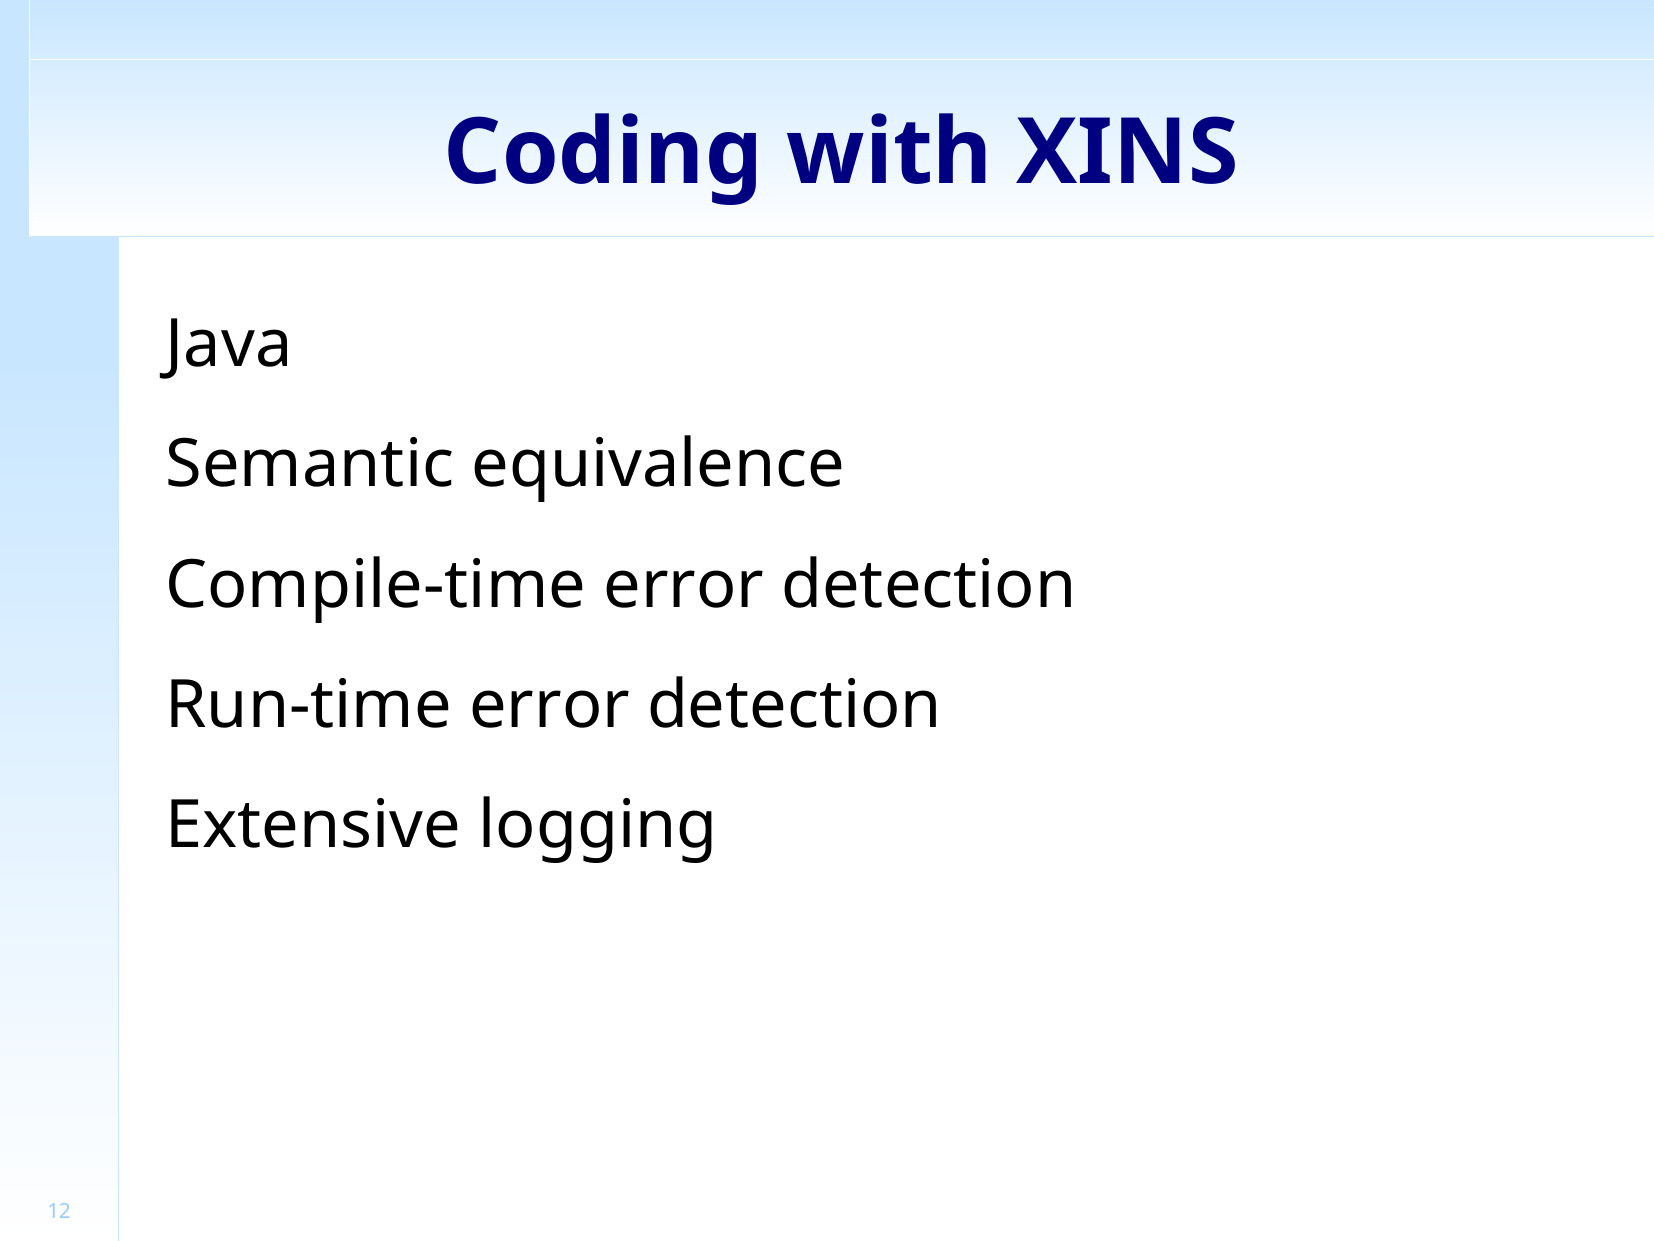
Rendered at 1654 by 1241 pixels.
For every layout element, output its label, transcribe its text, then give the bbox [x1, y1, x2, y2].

list Java Semantic equivalence Compile-time error detection Run-time error detection Extensive logging [147, 295, 1625, 1182]
title Coding with XINS [29, 59, 1654, 237]
